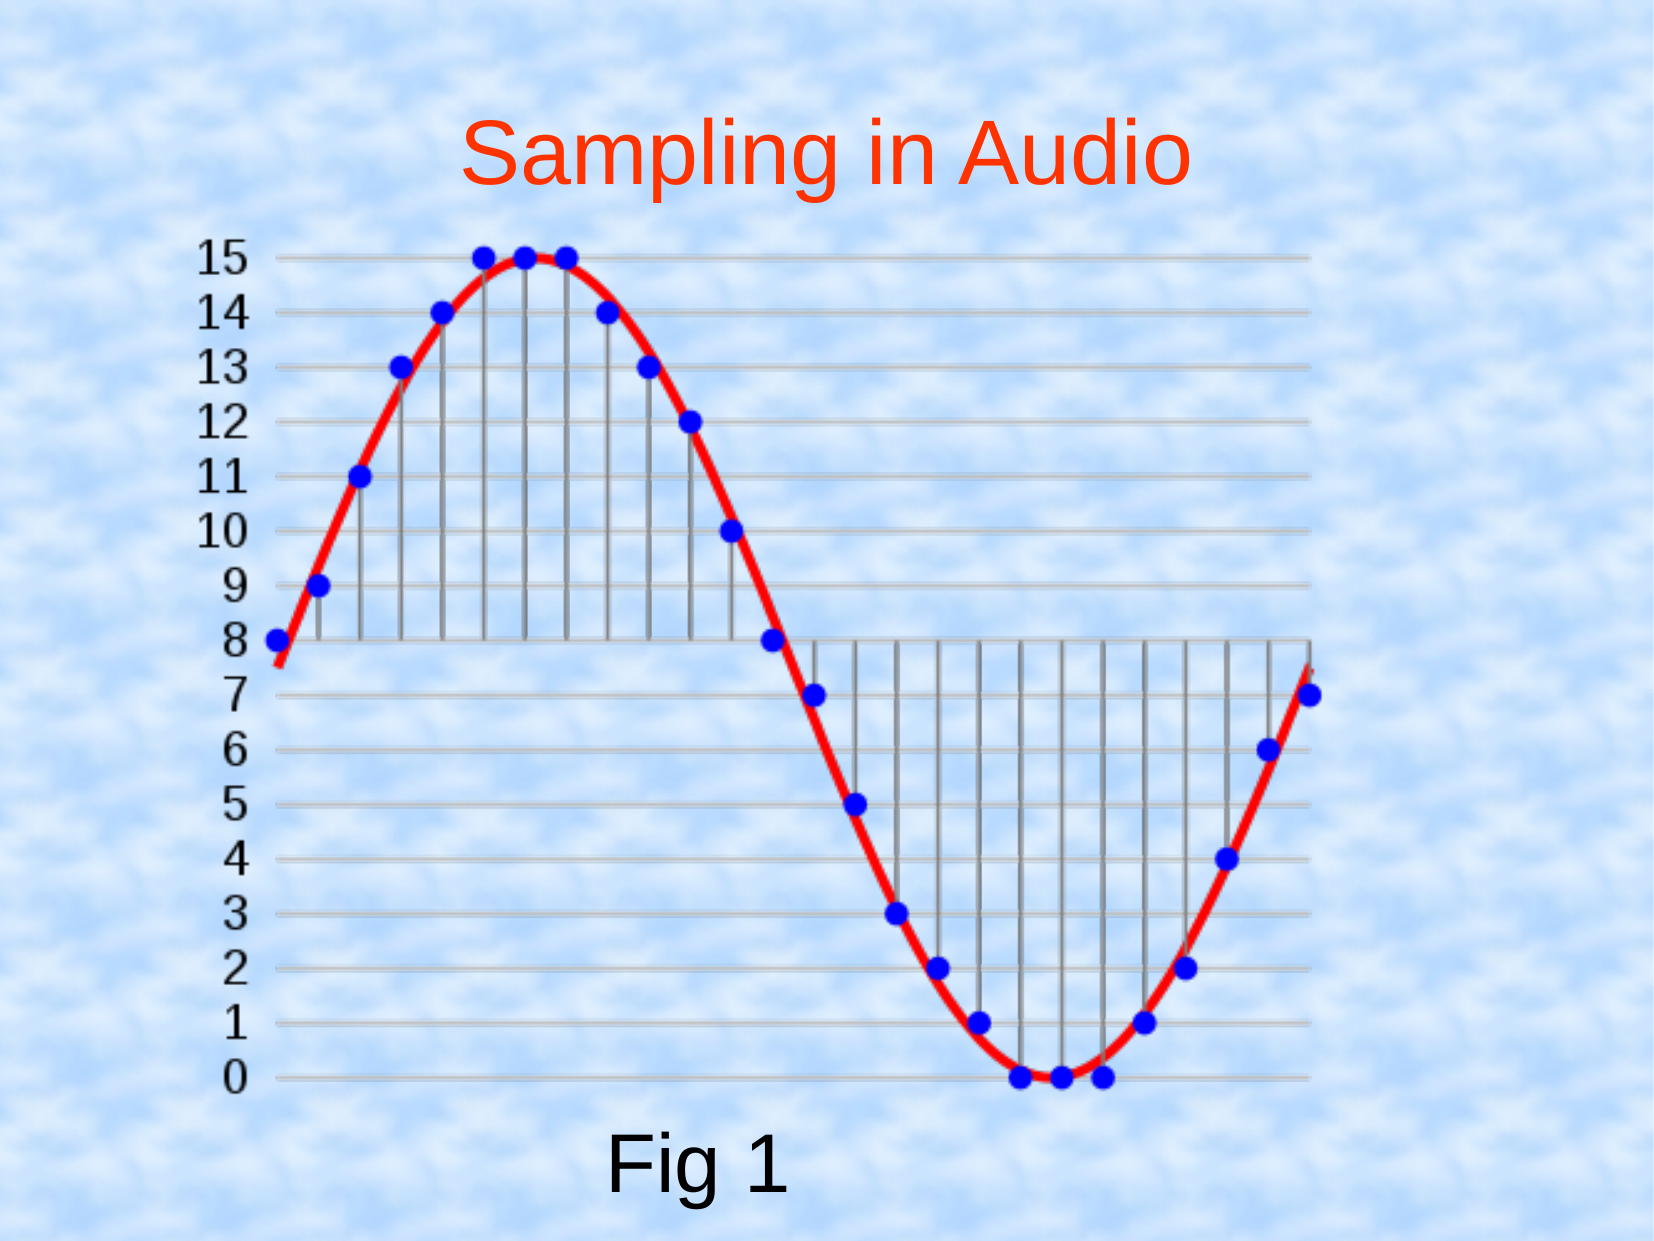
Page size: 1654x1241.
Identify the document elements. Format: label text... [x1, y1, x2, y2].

picture [0, 0, 1654, 1241]
title Sampling in Audio [82, 49, 1571, 257]
text_box Fig 1 [590, 1110, 965, 1219]
